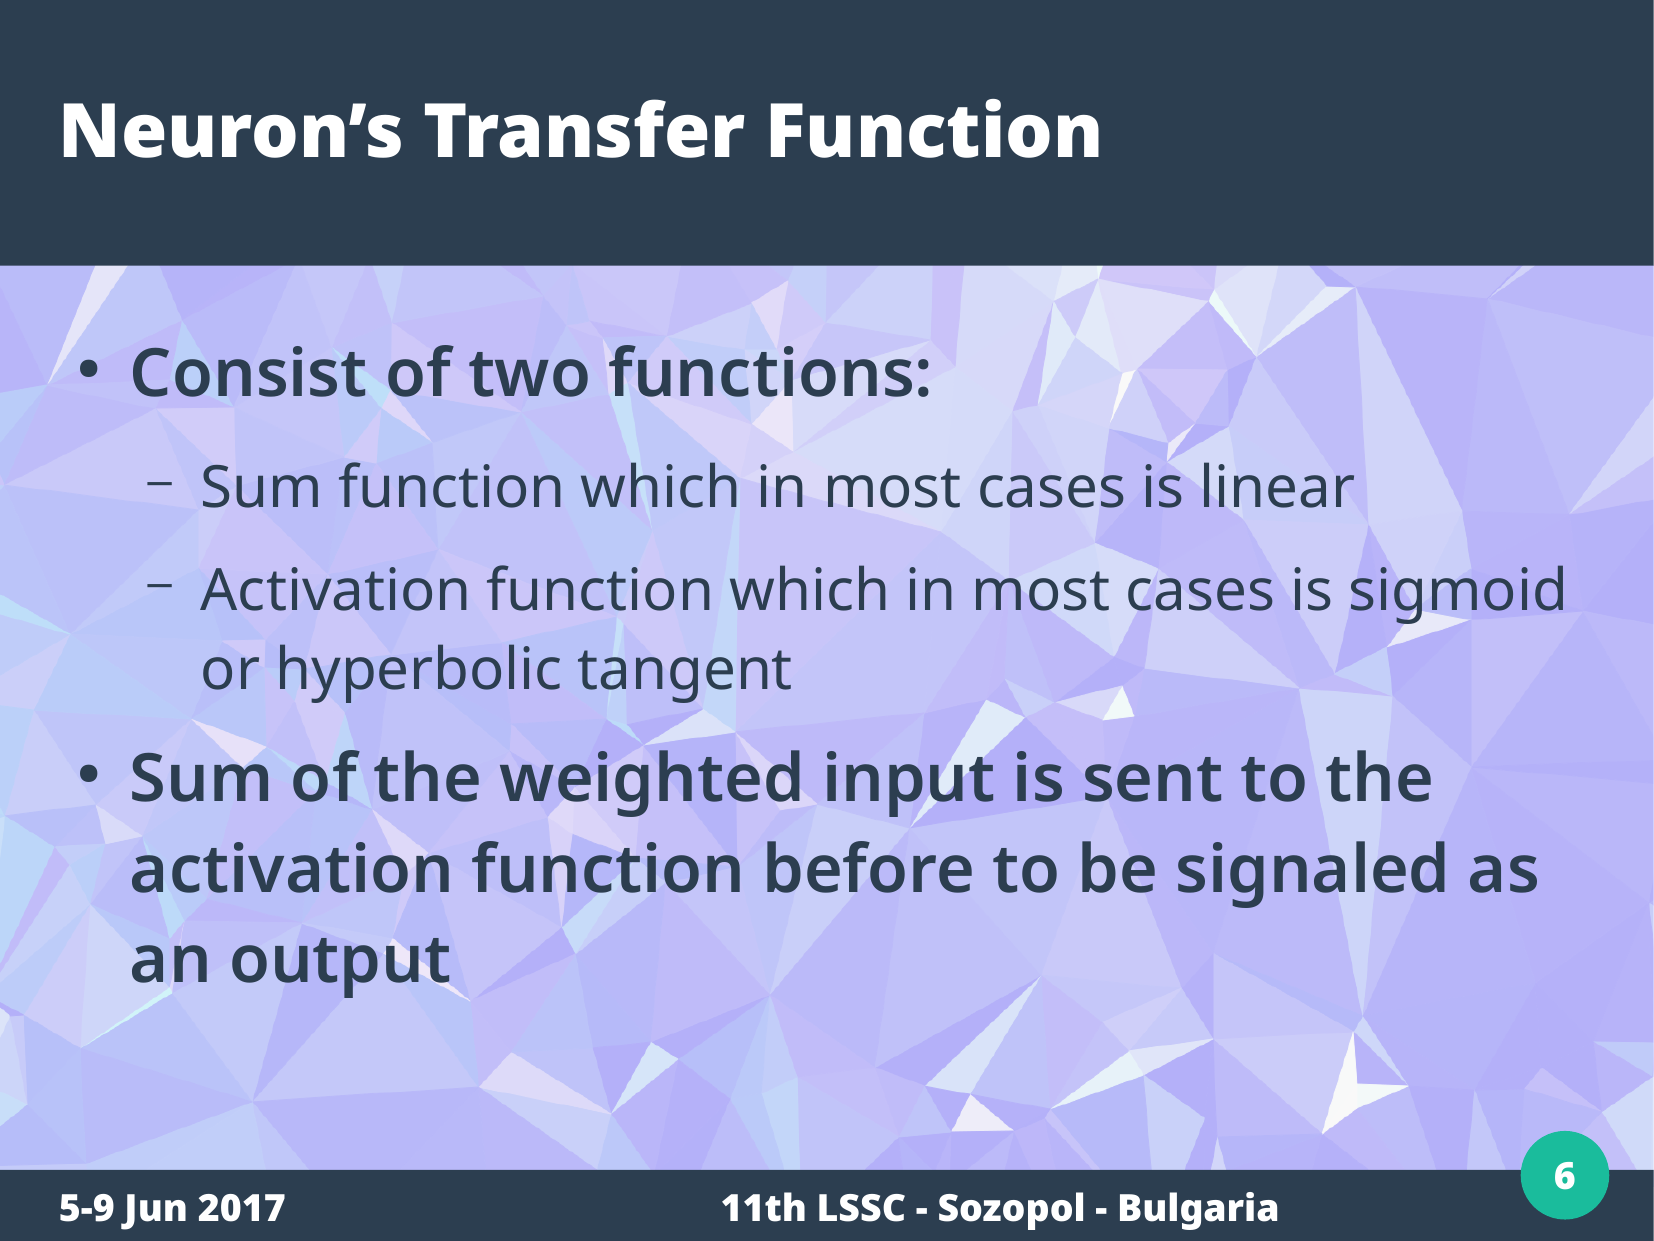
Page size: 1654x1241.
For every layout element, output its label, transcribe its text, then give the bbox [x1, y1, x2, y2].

list Consist of two functions: Sum function which in most cases is linear Activation function which in most cases is sigmoid or hyperbolic tangent Sum of the weighted input is sent to the activation function before to be signaled as an output [59, 324, 1595, 1152]
title Neuron’s Transfer Function [59, 49, 1595, 207]
picture [0, 266, 1654, 1169]
